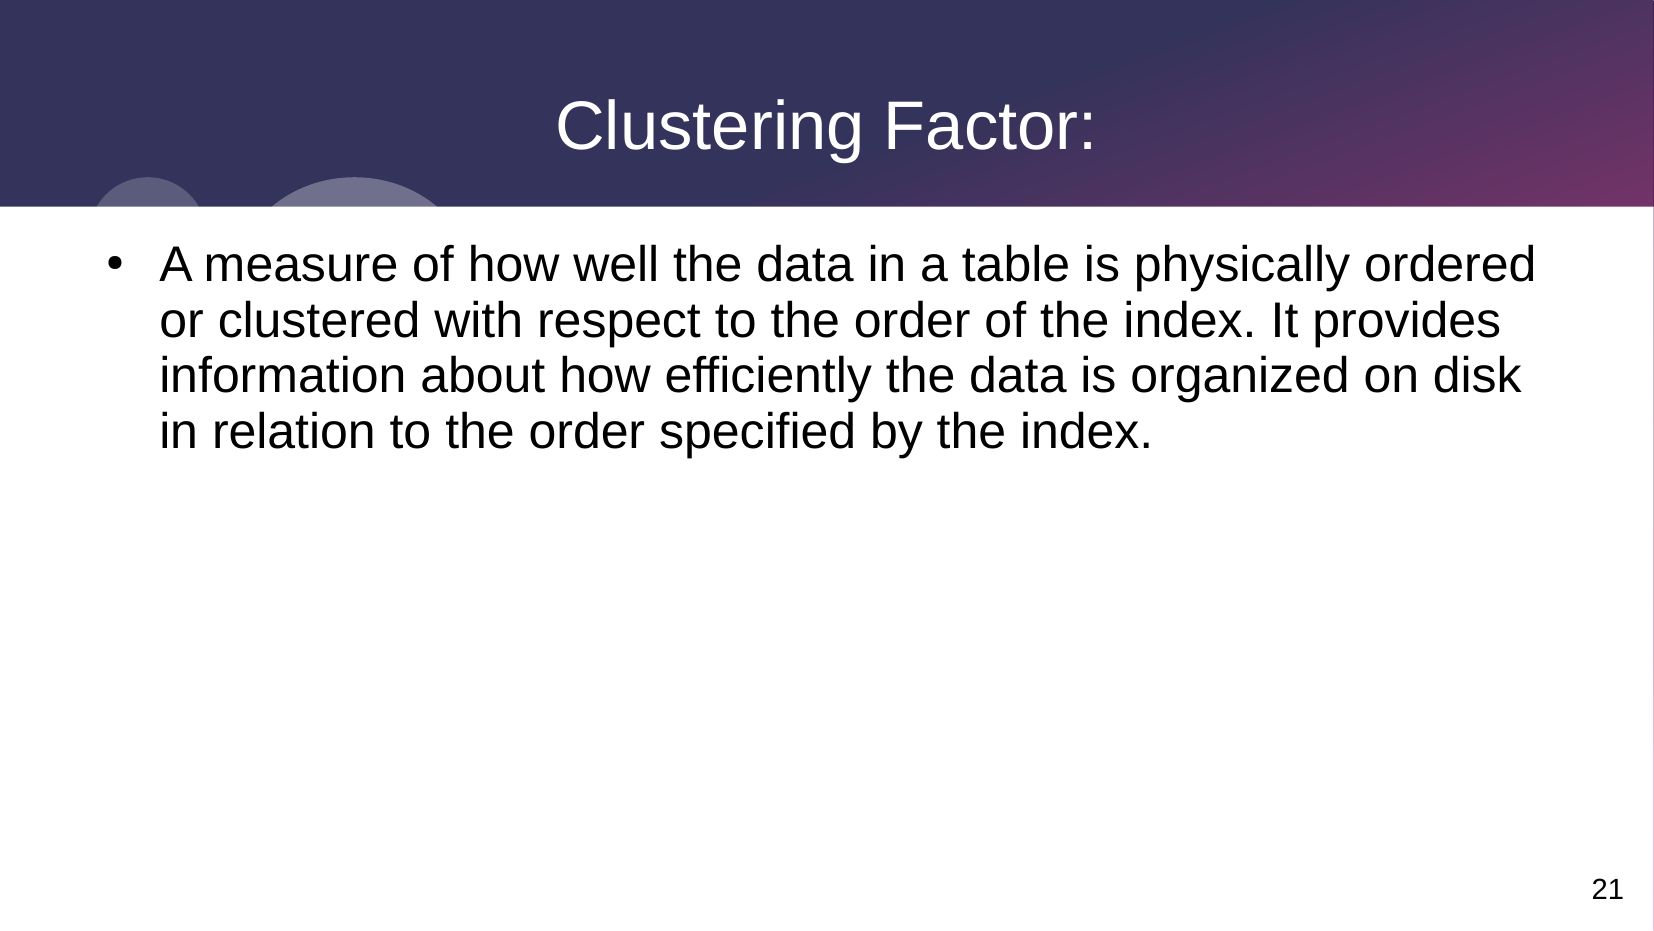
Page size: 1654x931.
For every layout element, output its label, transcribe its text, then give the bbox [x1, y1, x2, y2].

title Clustering Factor: [88, 44, 1565, 207]
list A measure of how well the data in a table is physically ordered or clustered with respect to the order of the index. It provides information about how efficiently the data is organized on disk in relation to the order specified by the index. [88, 236, 1565, 827]
